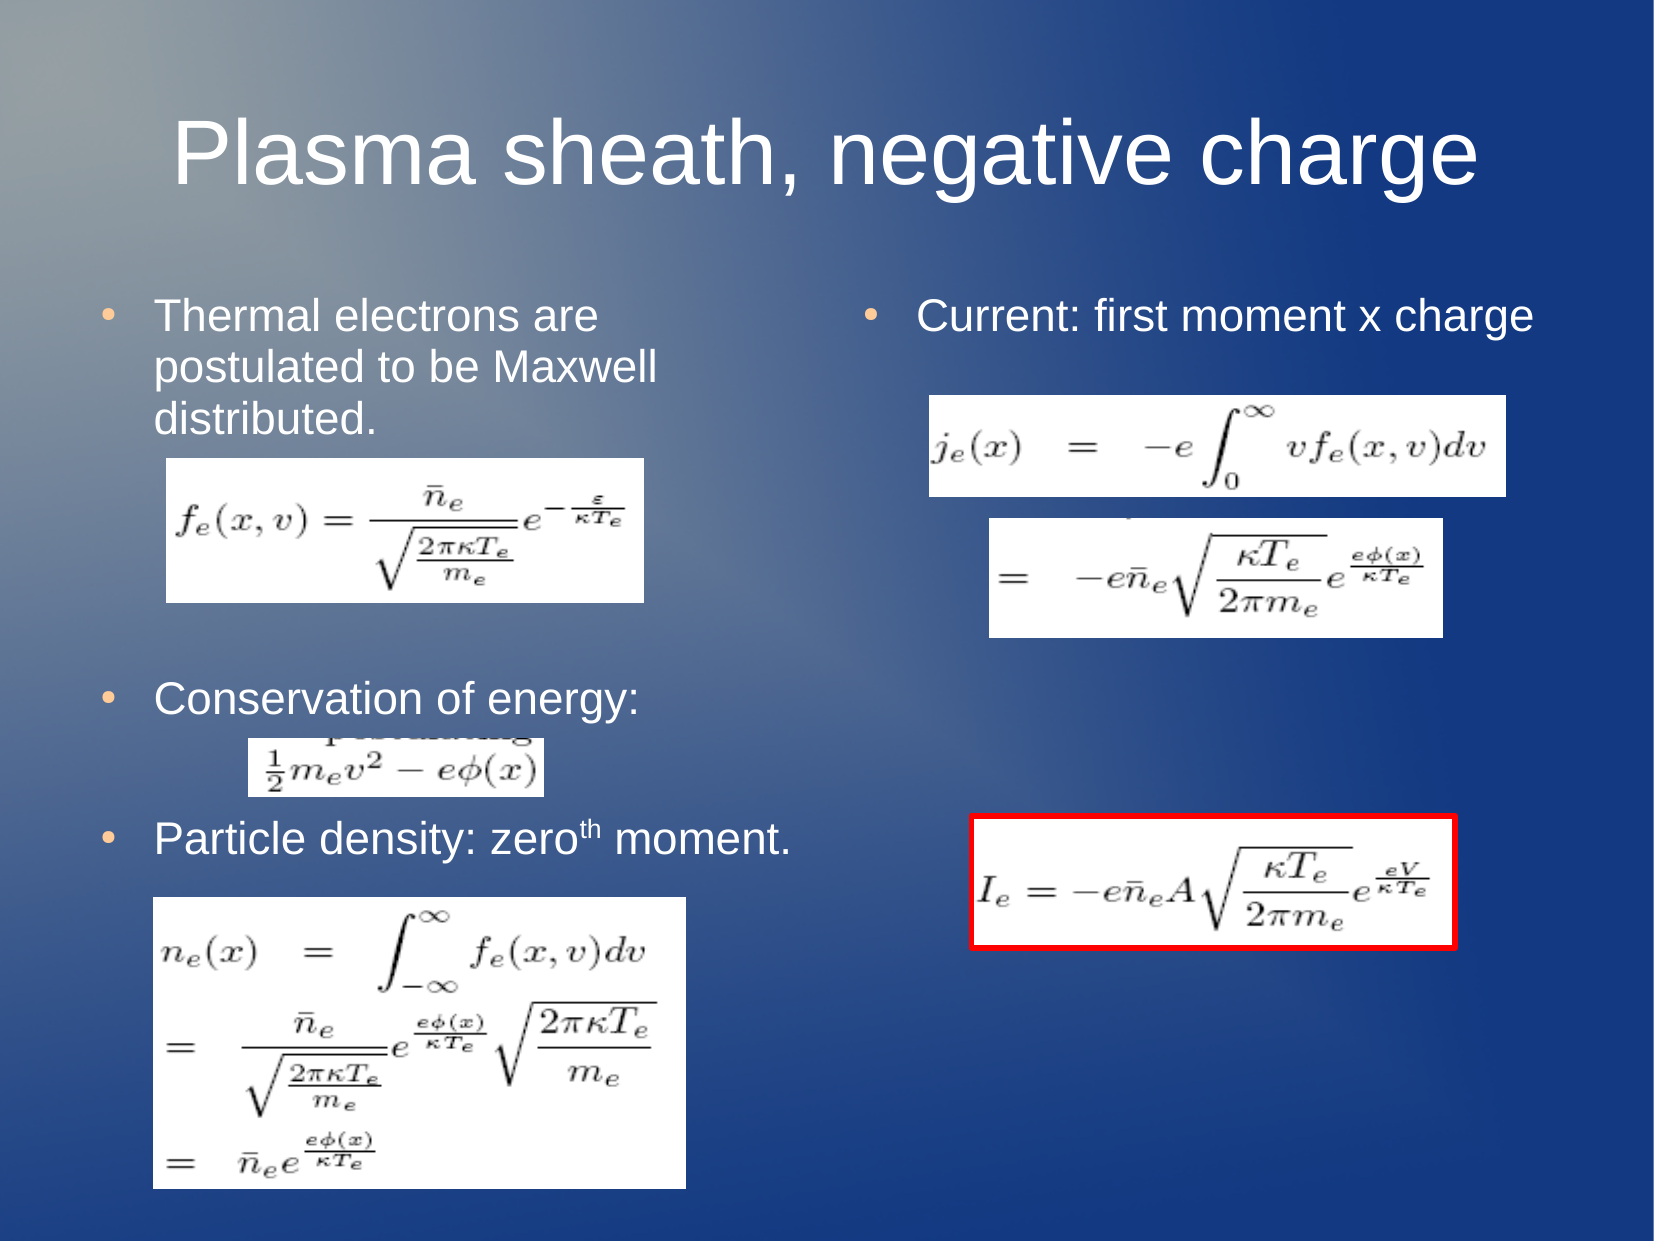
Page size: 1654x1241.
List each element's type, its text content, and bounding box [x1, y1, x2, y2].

picture [0, 0, 1654, 1241]
list Current: first moment x charge [845, 290, 1572, 1094]
list Thermal electrons are postulated to be Maxwell distributed. Conservation of energy: Particle density: zeroth moment. [82, 290, 809, 1109]
title Plasma sheath, negative charge [82, 49, 1571, 257]
